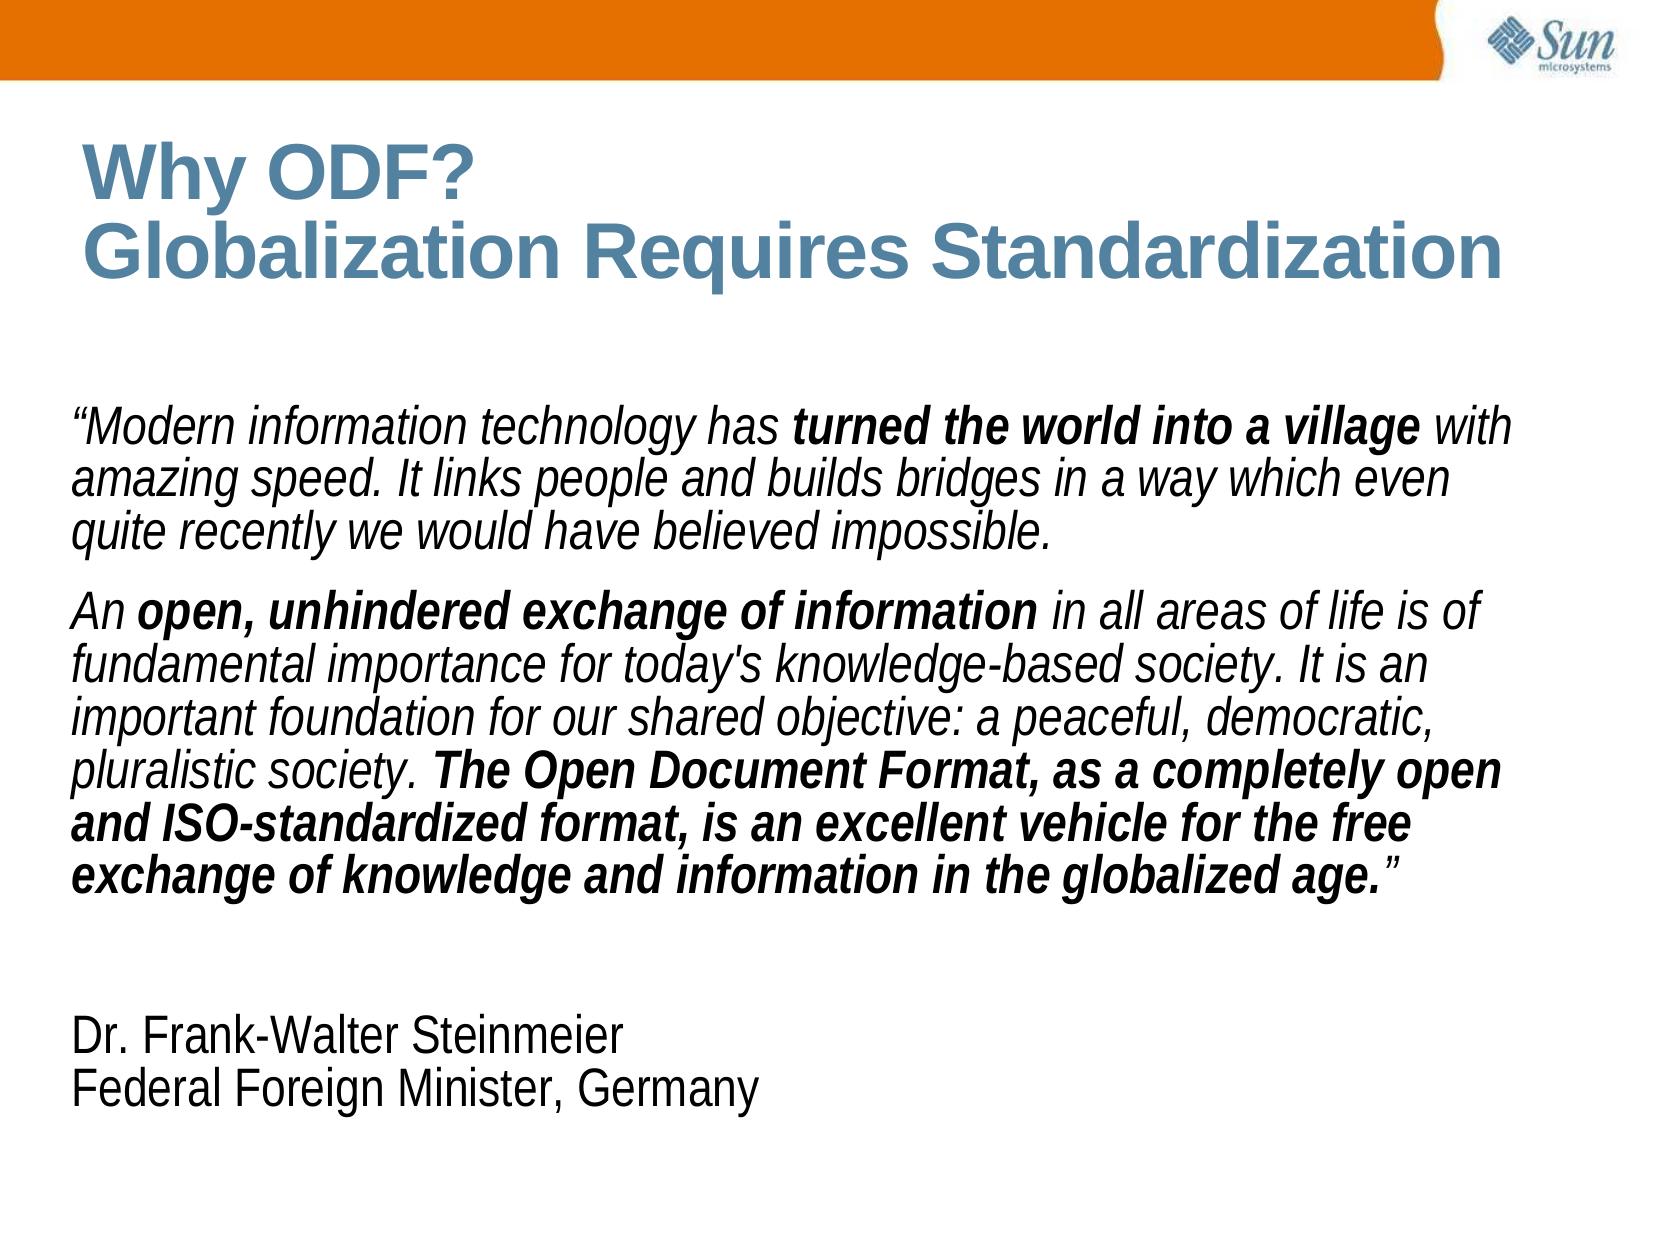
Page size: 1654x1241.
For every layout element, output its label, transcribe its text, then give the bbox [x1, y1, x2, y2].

list “Modern information technology has turned the world into a village with amazing speed. It links people and builds bridges in a way which even quite recently we would have believed impossible. An open, unhindered exchange of information in all areas of life is of fundamental importance for today's knowledge-based society. It is an important foundation for our shared objective: a peaceful, democratic, pluralistic society. The Open Document Format, as a completely open and ISO-standardized format, is an excellent vehicle for the free exchange of knowledge and information in the globalized age.” Dr. Frank-Walter Steinmeier Federal Foreign Minister, Germany [71, 401, 1545, 1239]
title Why ODF? Globalization Requires Standardization [82, 135, 1585, 304]
picture [0, 0, 1654, 83]
